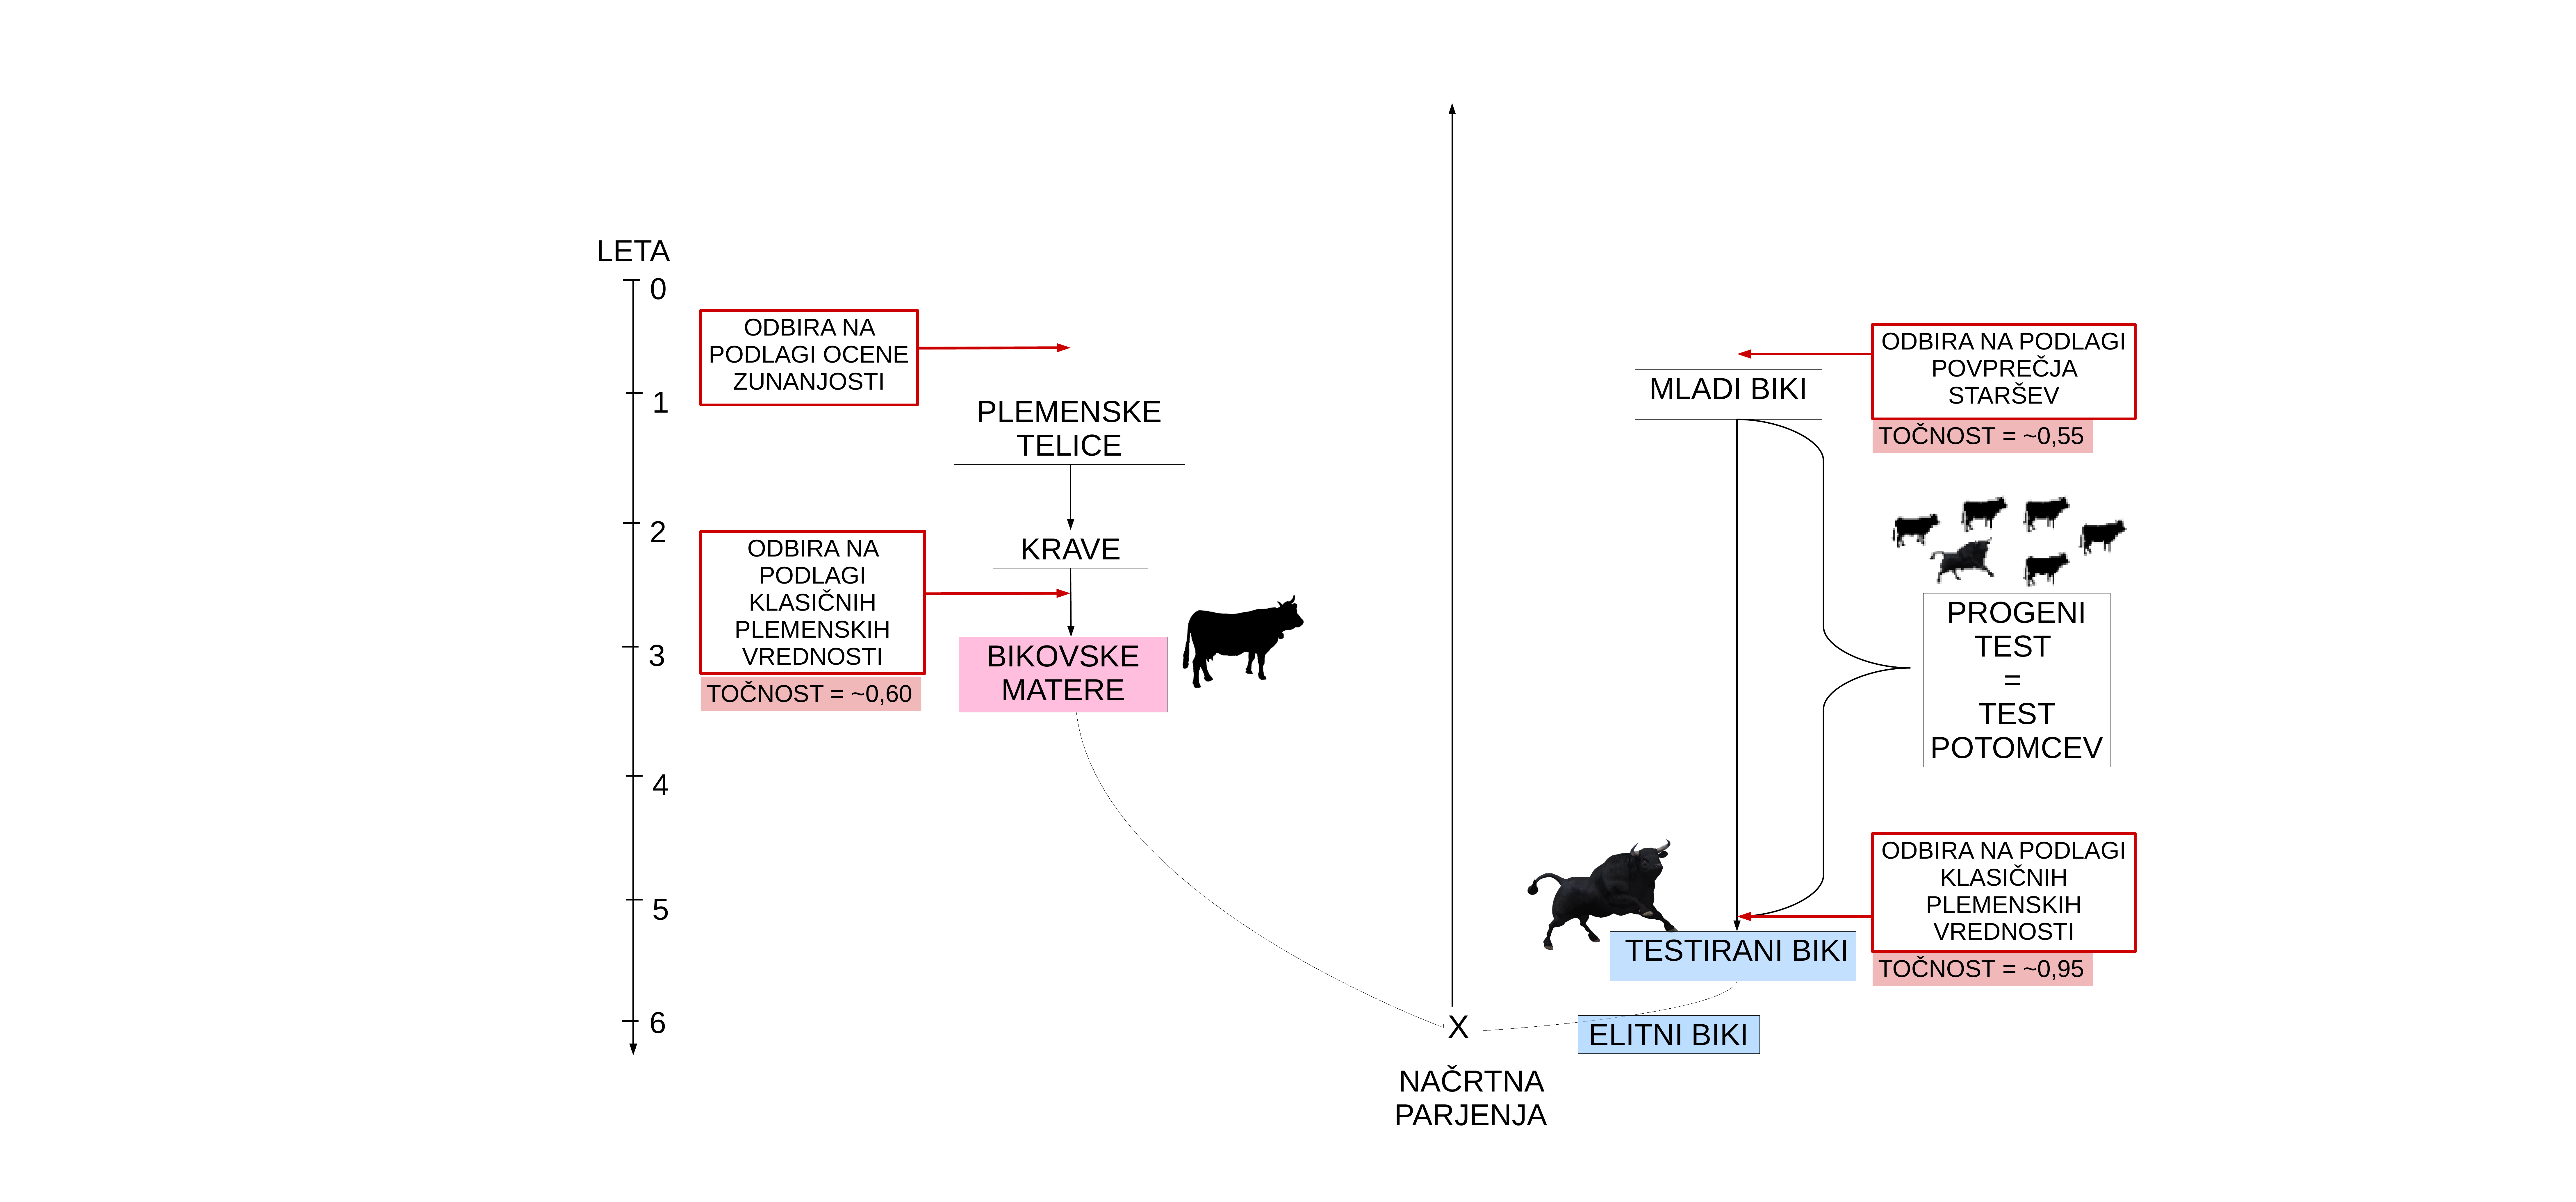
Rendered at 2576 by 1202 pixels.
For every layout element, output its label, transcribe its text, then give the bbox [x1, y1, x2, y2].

text_box ODBIRA NA PODLAGI POVPREČJA STARŠEV [1873, 324, 2135, 419]
picture [1183, 595, 1304, 688]
text_box 5 [648, 890, 676, 929]
text_box MLADI BIKI [1635, 369, 1822, 420]
text_box 2 [646, 513, 674, 551]
text_box 4 [648, 766, 676, 804]
text_box ODBIRA NA PODLAGI KLASIČNIH PLEMENSKIH VREDNOSTI [700, 531, 925, 674]
text_box 3 [644, 636, 673, 675]
text_box TOČNOST = ~0,55 [1873, 419, 2093, 453]
picture [1878, 470, 2162, 593]
text_box PROGENI TEST = TEST POTOMCEV [1923, 593, 2110, 767]
text_box 0 [646, 270, 674, 308]
text_box 6 [637, 1003, 679, 1076]
text_box ODBIRA NA PODLAGI KLASIČNIH PLEMENSKIH VREDNOSTI [1873, 833, 2135, 952]
text_box ODBIRA NA PODLAGI OCENE ZUNANJOSTI [700, 310, 918, 405]
text_box LETA [592, 231, 681, 270]
text_box KRAVE [993, 530, 1148, 568]
text_box BIKOVSKE MATERE [959, 637, 1167, 712]
text_box PLEMENSKE TELICE [954, 376, 1185, 465]
text_box TOČNOST = ~0,60 [700, 677, 921, 711]
text_box X [1443, 1006, 1479, 1058]
text_box TESTIRANI BIKI [1610, 931, 1856, 981]
text_box 1 [648, 383, 676, 422]
text_box NAČRTNA PARJENJA [1381, 1062, 1561, 1202]
text_box TOČNOST = ~0,95 [1873, 952, 2093, 986]
text_box ELITNI BIKI [1578, 1015, 1760, 1054]
picture [1506, 832, 1705, 958]
